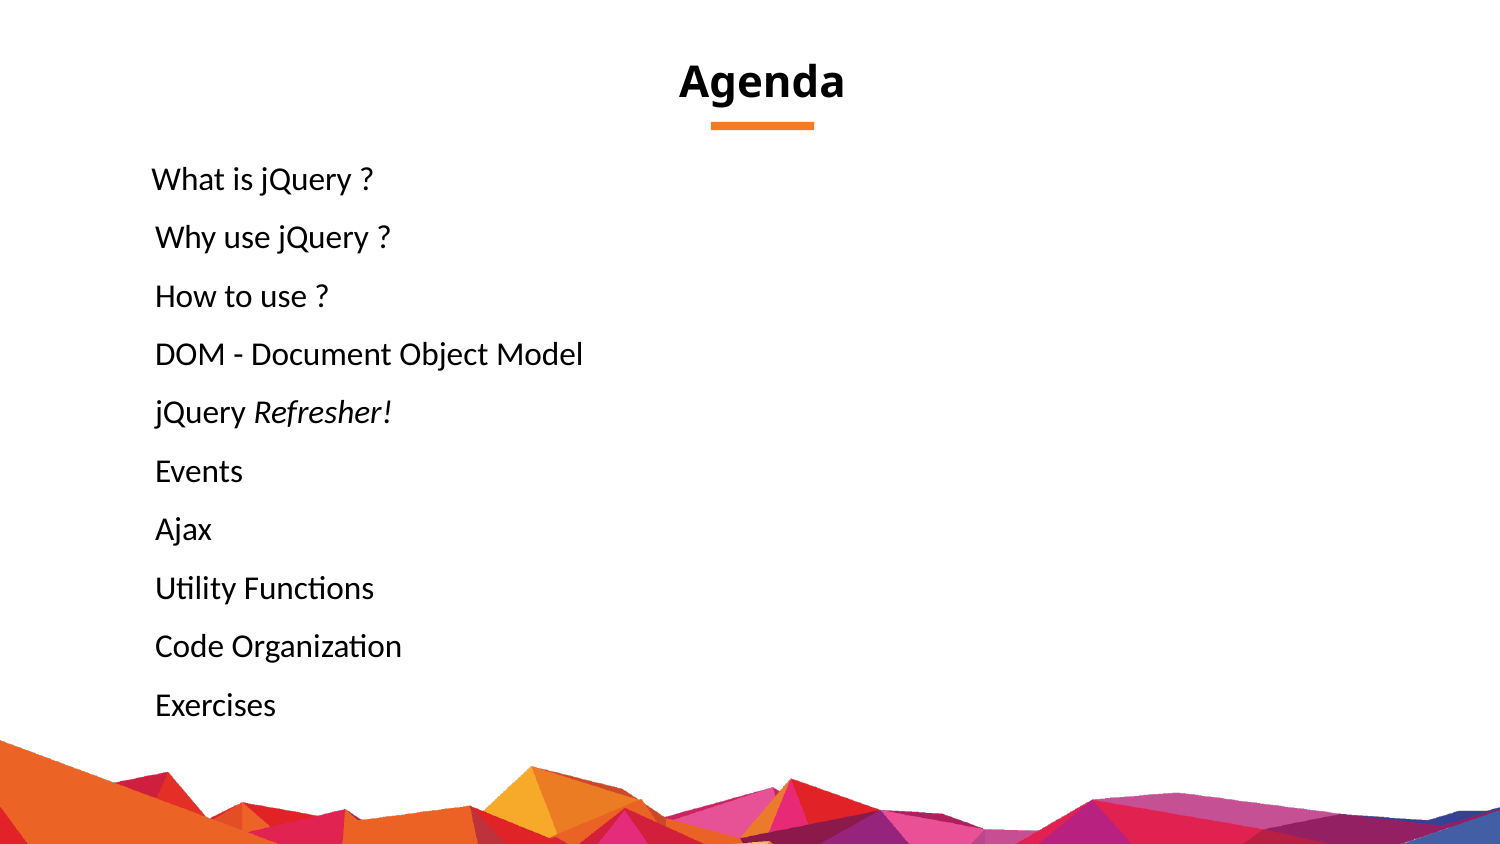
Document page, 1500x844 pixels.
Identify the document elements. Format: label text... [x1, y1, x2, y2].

title Agenda [94, 39, 1431, 110]
picture [0, 740, 1500, 844]
list What is jQuery ? Why use jQuery ? How to use ? DOM - Document Object Model jQuery Refresher! Events Ajax Utility Functions Code Organization Exercises [108, 136, 1431, 728]
